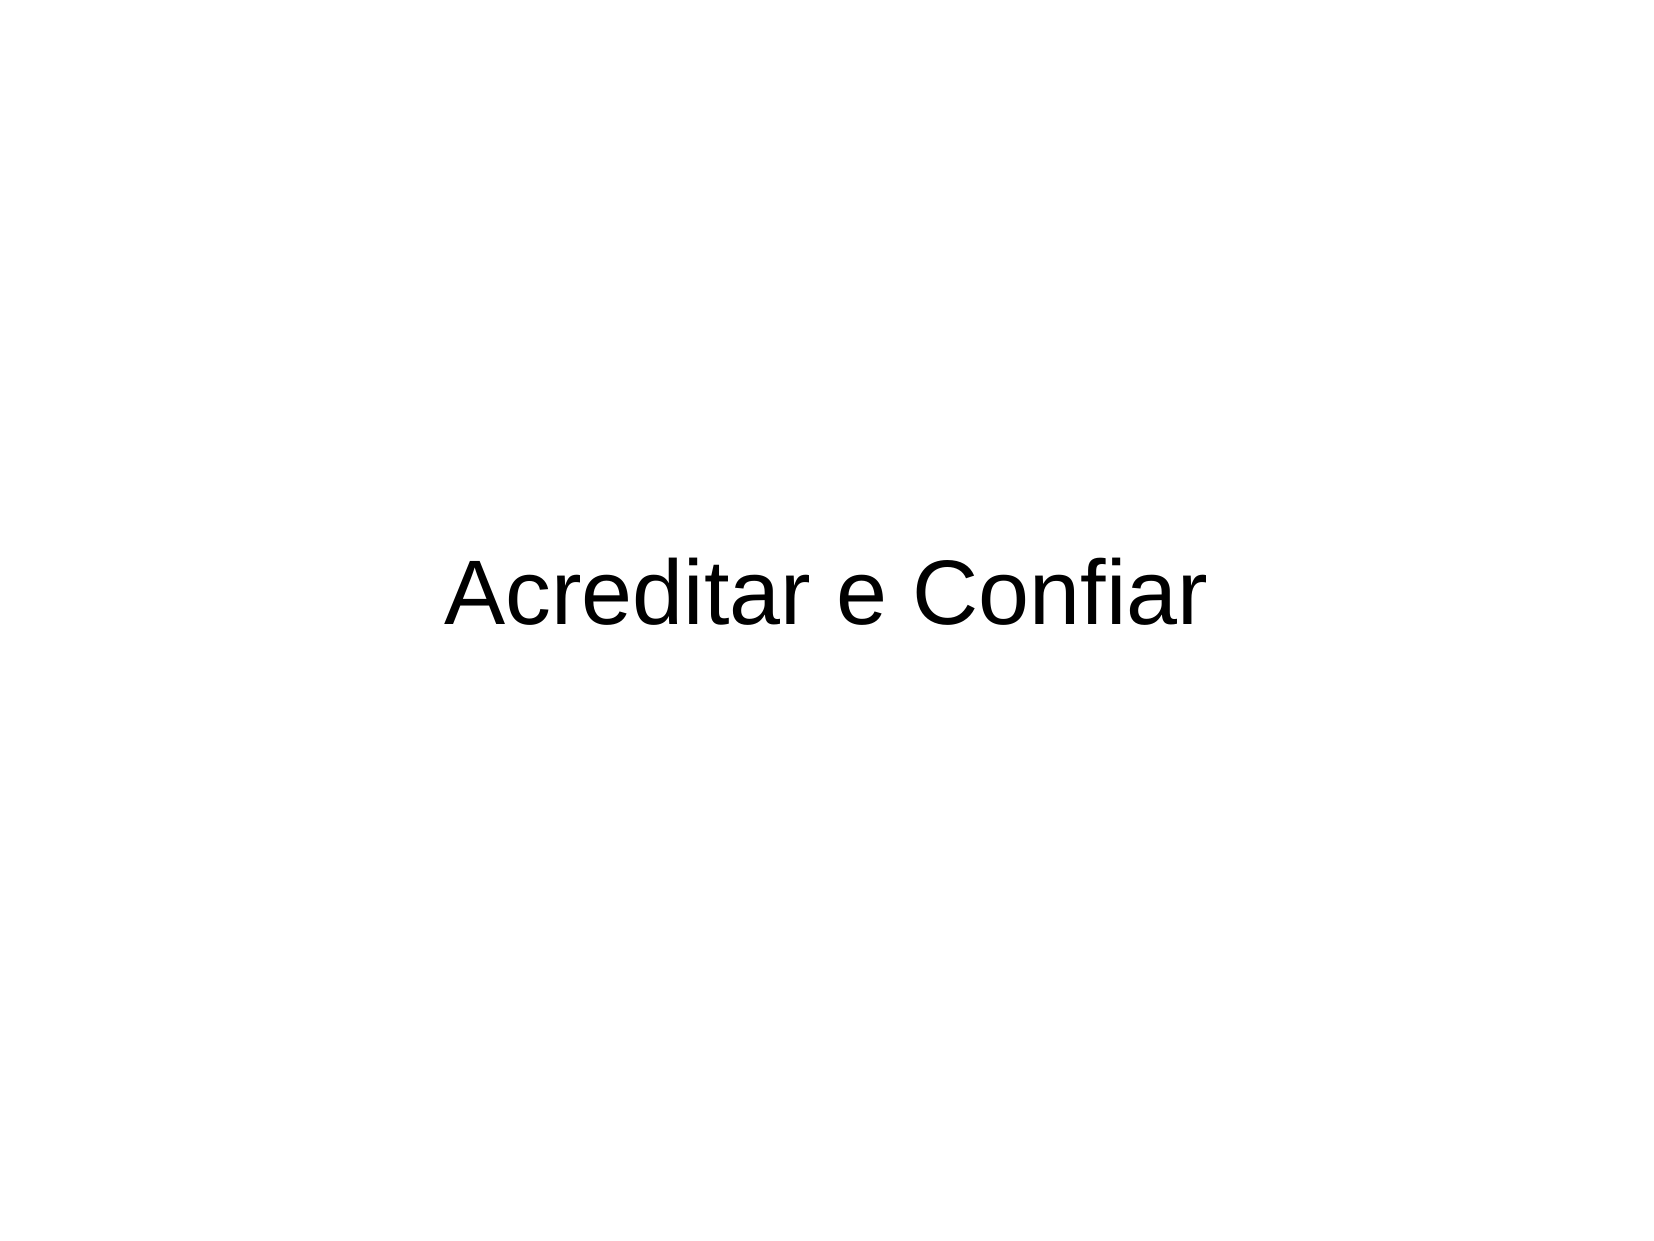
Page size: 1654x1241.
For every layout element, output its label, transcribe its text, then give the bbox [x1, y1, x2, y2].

title Acreditar e Confiar [82, 489, 1571, 697]
